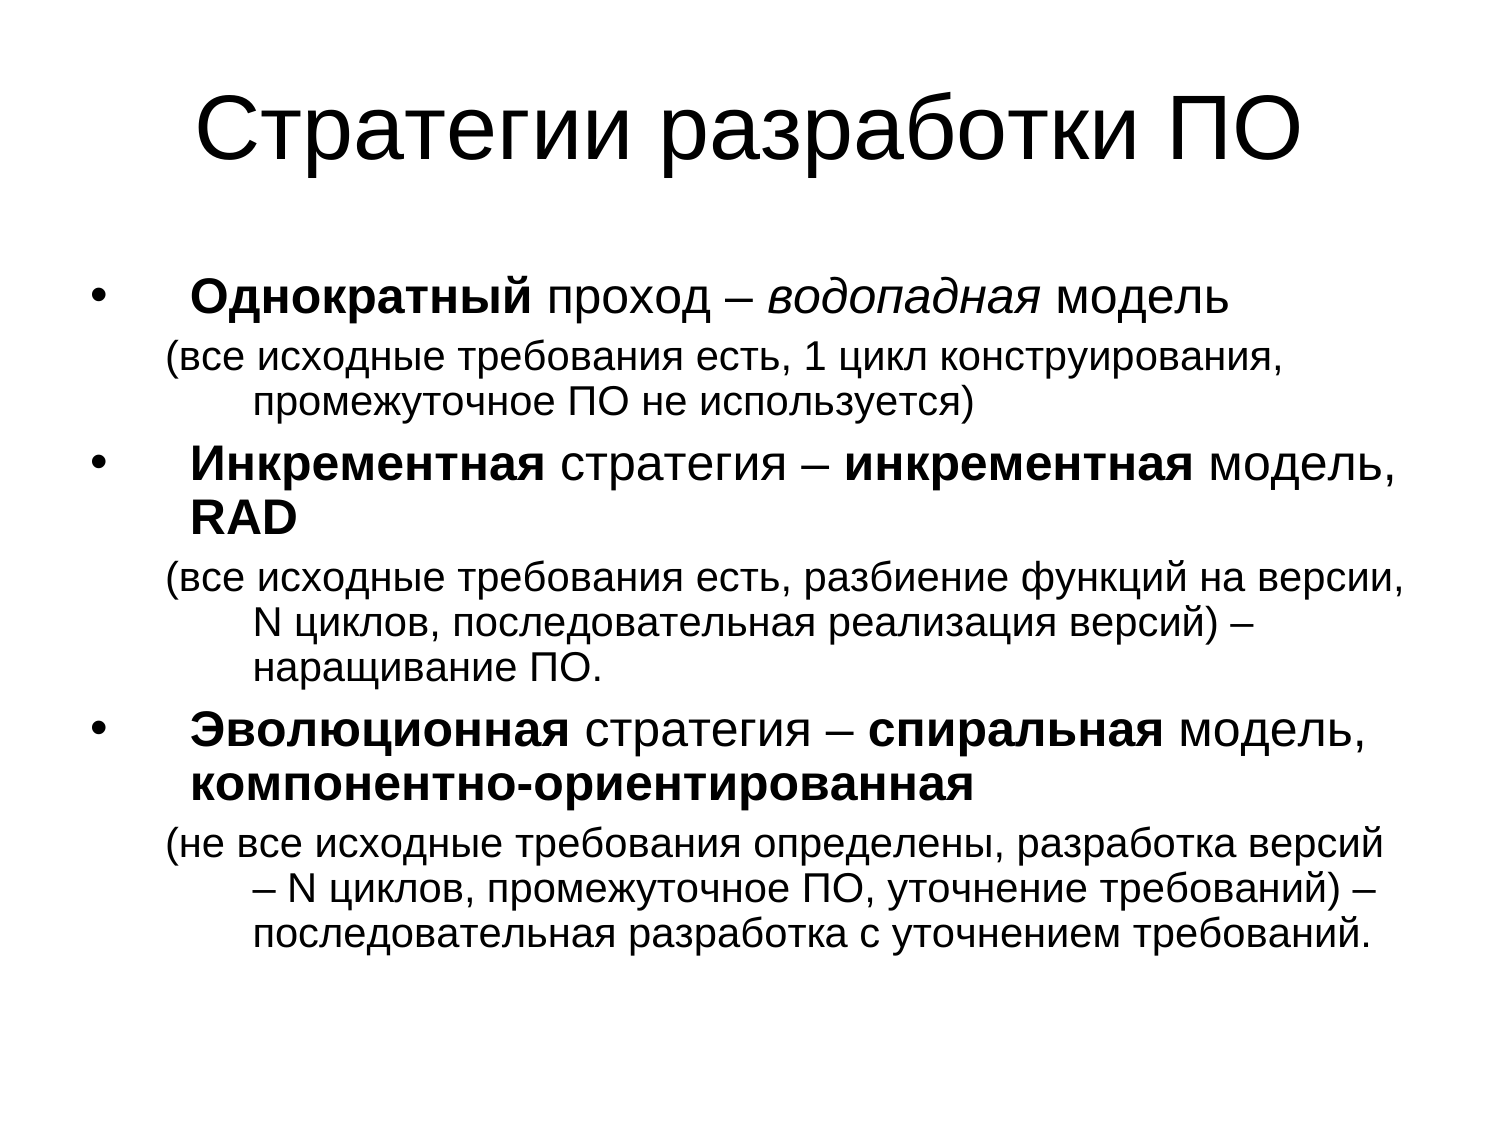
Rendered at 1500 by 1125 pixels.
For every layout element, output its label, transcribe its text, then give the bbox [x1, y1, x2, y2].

list Однократный проход – водопадная модель (все исходные требования есть, 1 цикл конструирования, промежуточное ПО не используется) Инкрементная стратегия – инкрементная модель, RAD (все исходные требования есть, разбиение функций на версии, N циклов, последовательная реализация версий) – наращивание ПО. Эволюционная стратегия – спиральная модель, компонентно-ориентированная (не все исходные требования определены, разработка версий – N циклов, промежуточное ПО, уточнение требований) – последовательная разработка с уточнением требований. [75, 262, 1426, 1075]
title Стратегии разработки ПО [75, 45, 1426, 201]
